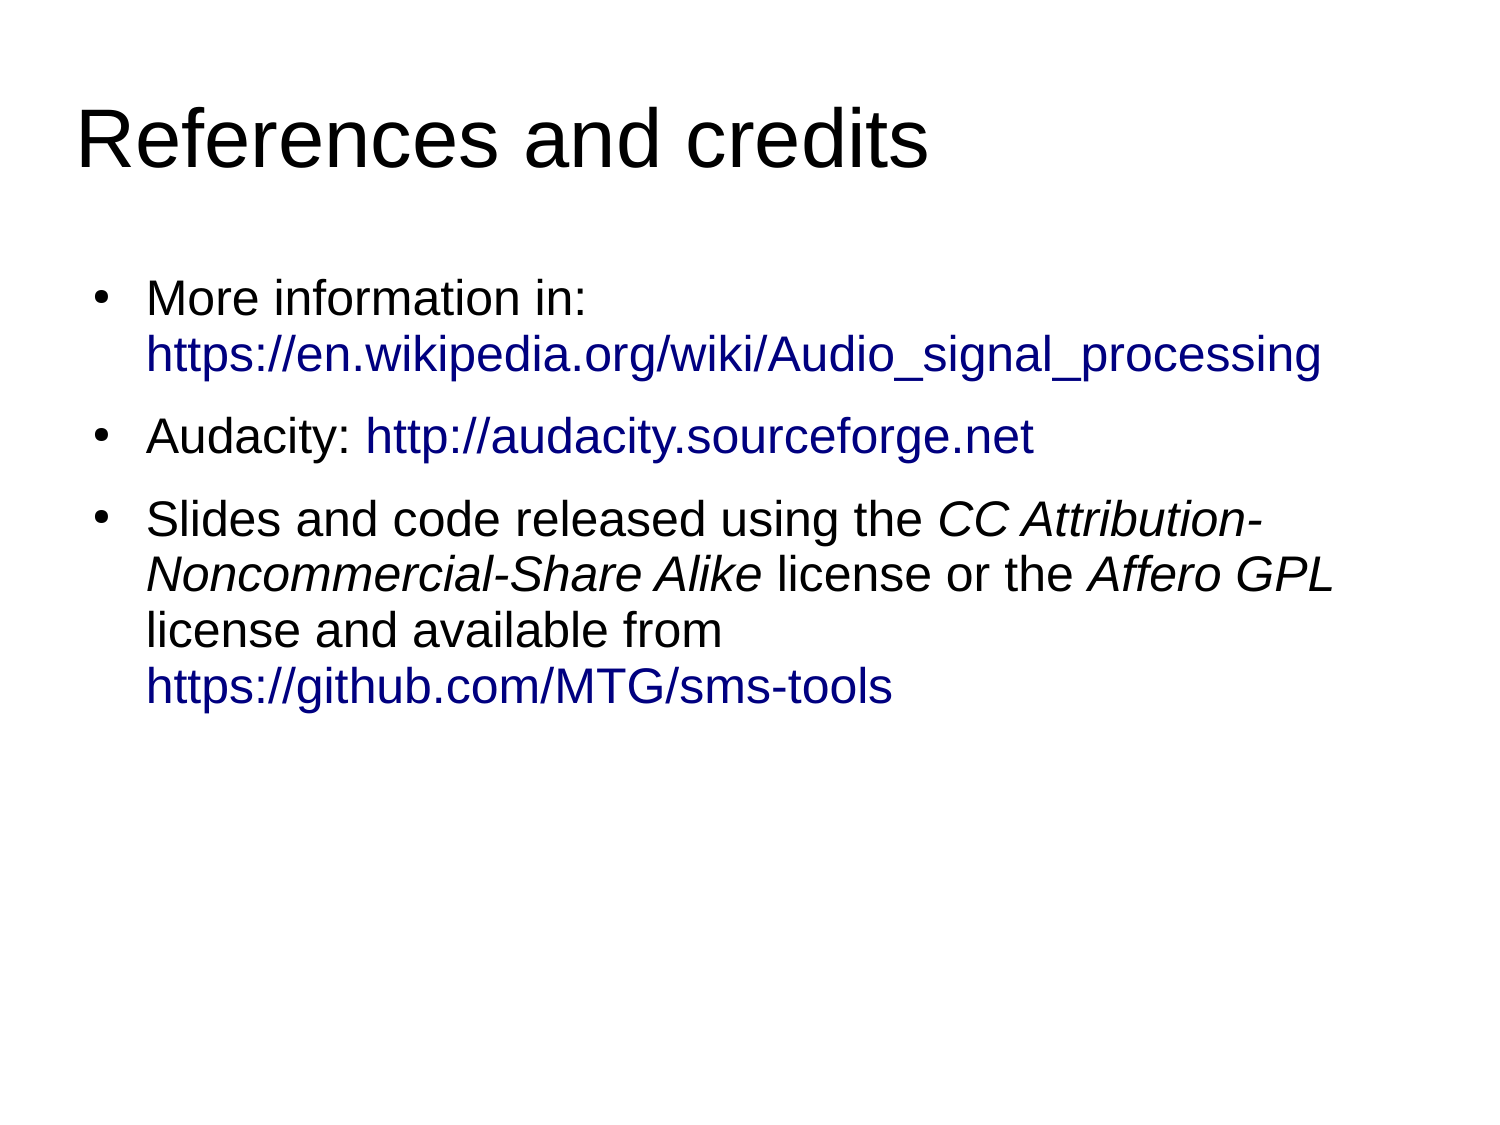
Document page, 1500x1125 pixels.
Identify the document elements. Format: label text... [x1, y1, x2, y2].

title References and credits [75, 44, 1425, 233]
list More information in:https://en.wikipedia.org/wiki/Audio_signal_processing Audacity: http://audacity.sourceforge.net Slides and code released using the CC Attribution-Noncommercial-Share Alike license or the Affero GPL license and available from https://github.com/MTG/sms-tools [75, 270, 1425, 923]
